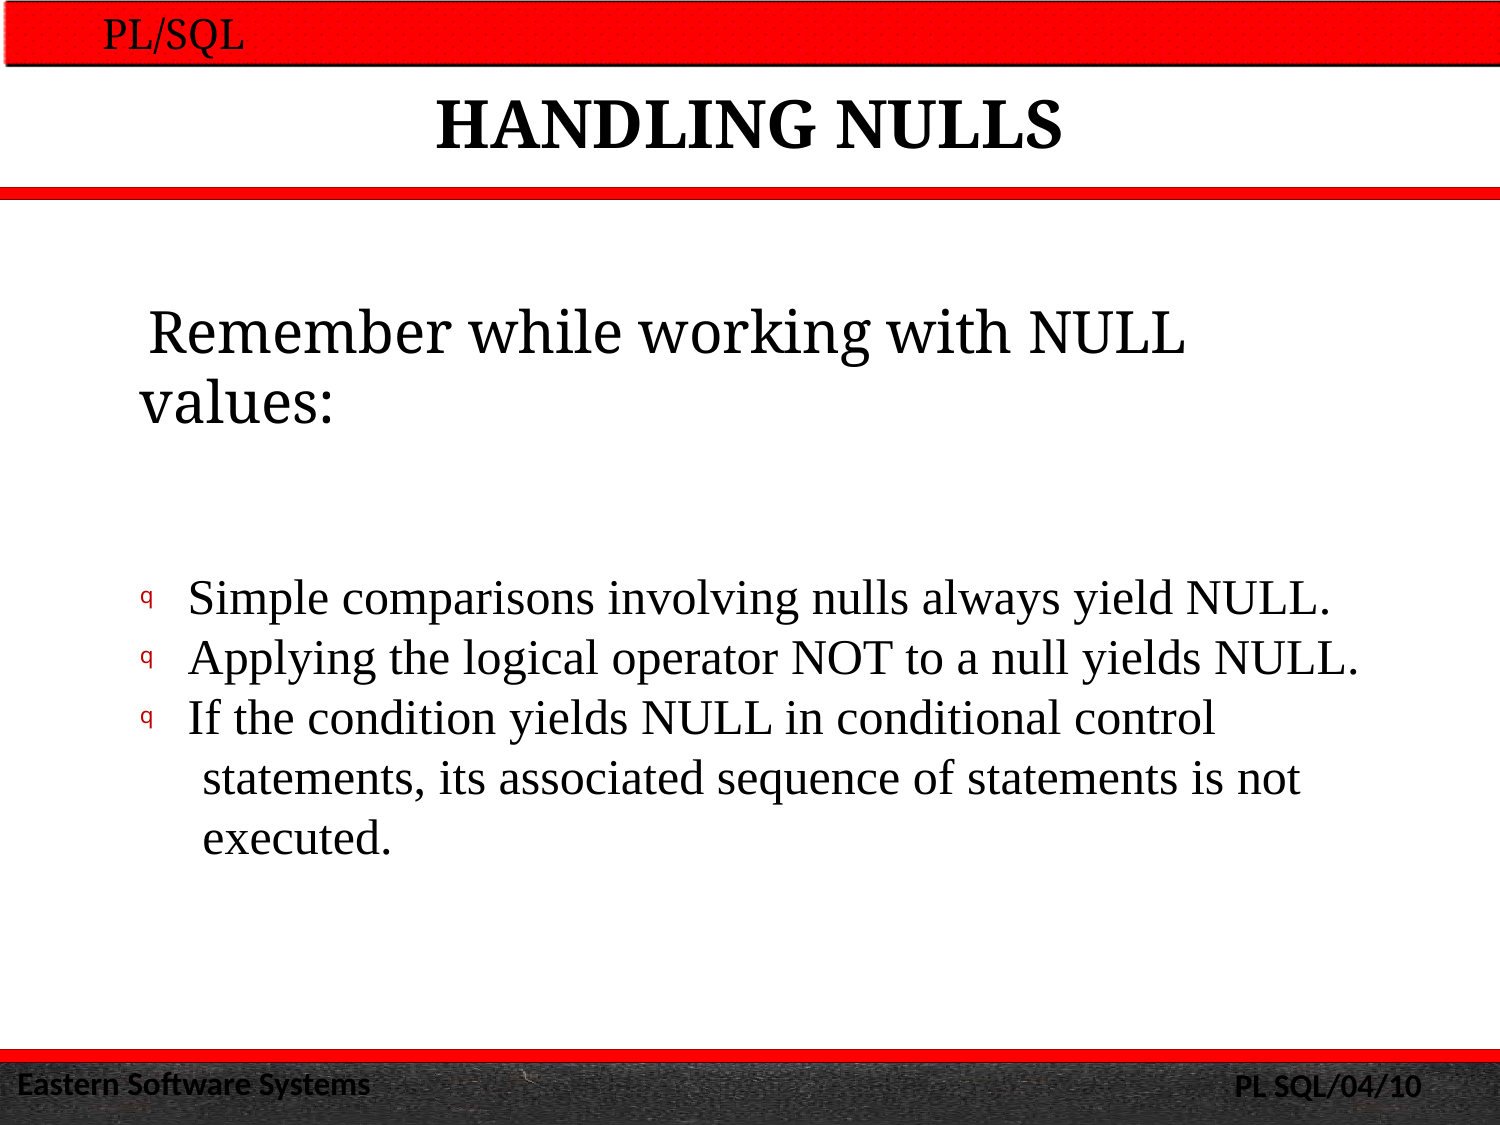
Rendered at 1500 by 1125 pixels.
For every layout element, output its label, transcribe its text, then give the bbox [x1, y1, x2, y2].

text_box Remember while working with NULL values: Simple comparisons involving nulls always yield NULL. Applying the logical operator NOT to a null yields NULL. If the condition yields NULL in conditional control statements, its associated sequence of statements is not executed. [124, 287, 1400, 873]
picture [0, 1049, 1500, 1125]
text_box PL SQL/04/10 [379, 1056, 1500, 1125]
text_box PL/SQL [87, 0, 288, 65]
picture [0, 0, 1500, 69]
text_box Eastern Software Systems [2, 1054, 394, 1110]
picture [0, 187, 1500, 200]
text_box HANDLING NULLS [0, 74, 1500, 170]
